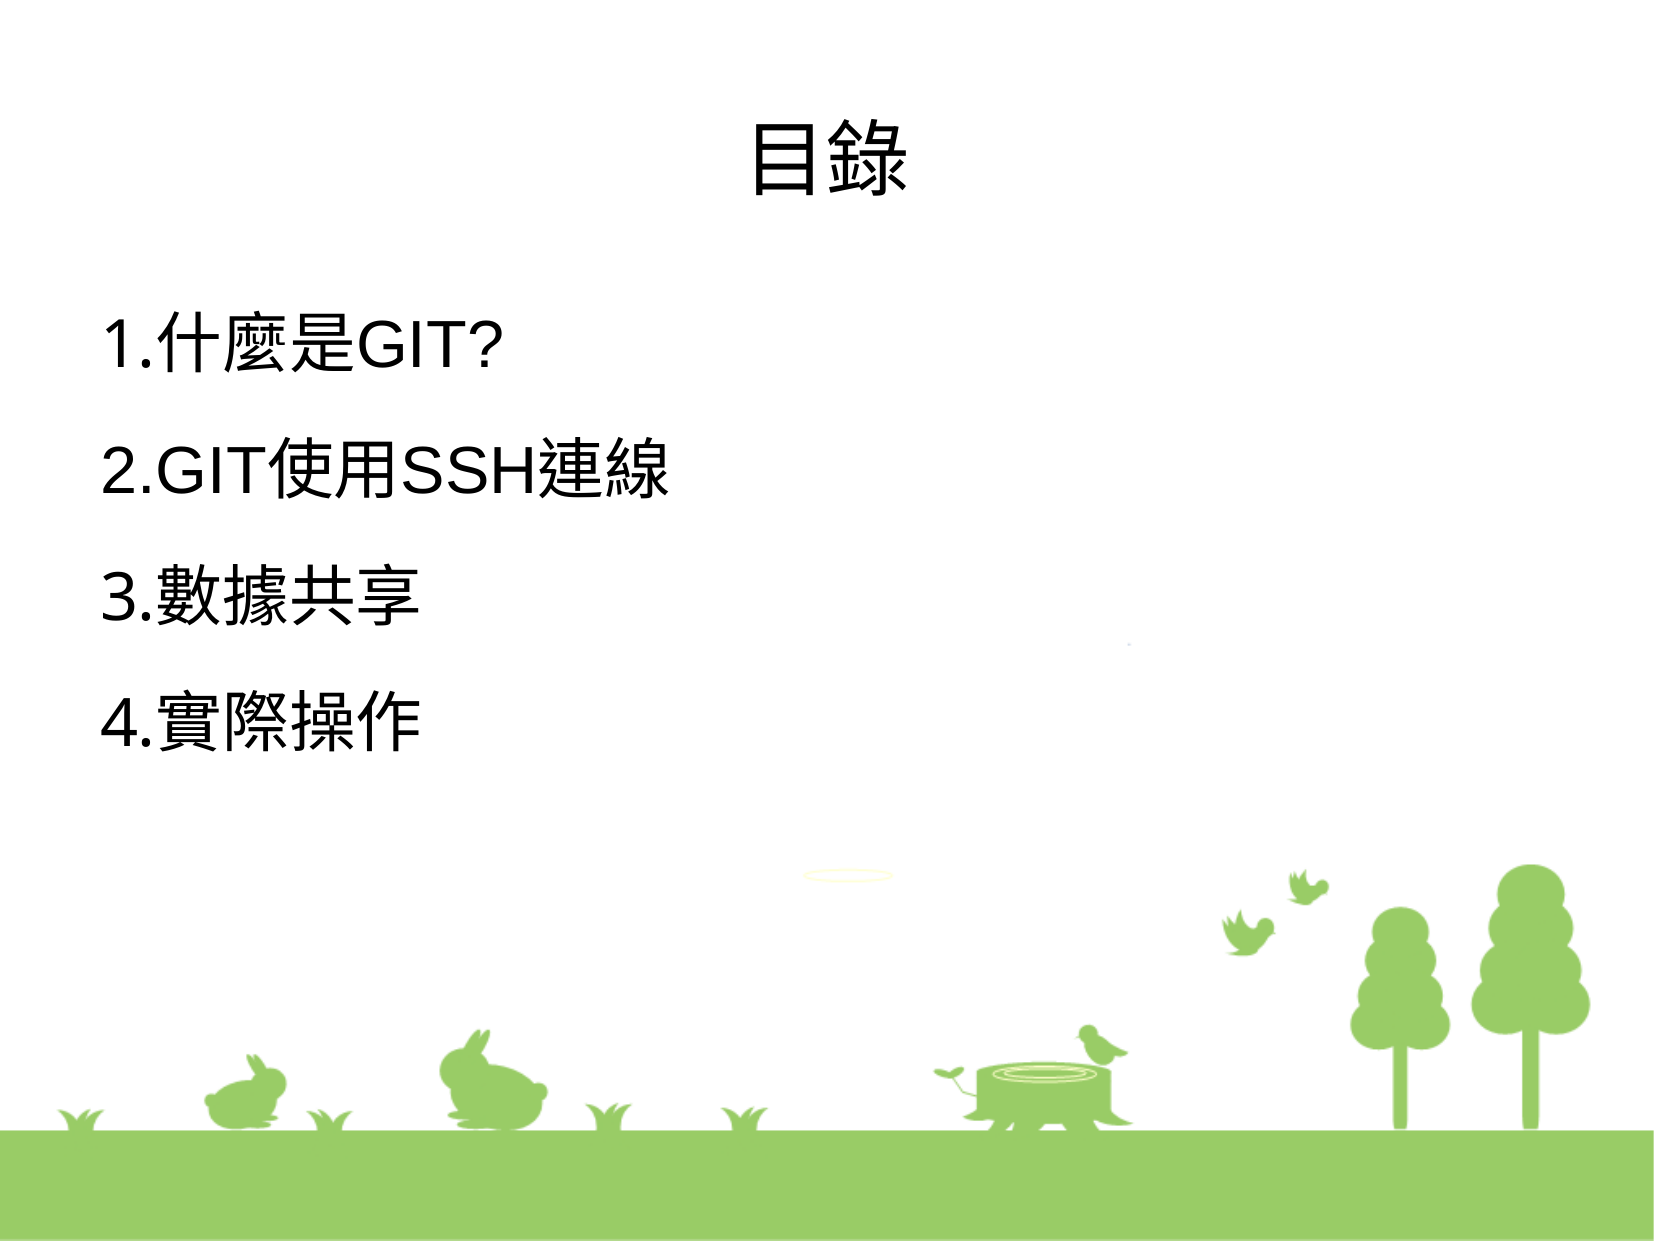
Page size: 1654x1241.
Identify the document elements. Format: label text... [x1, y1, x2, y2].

list 什麼是GIT? GIT使用SSH連線 數據共享 實際操作 [82, 290, 1571, 1010]
picture [0, 0, 1654, 1241]
title 目錄 [82, 49, 1571, 257]
